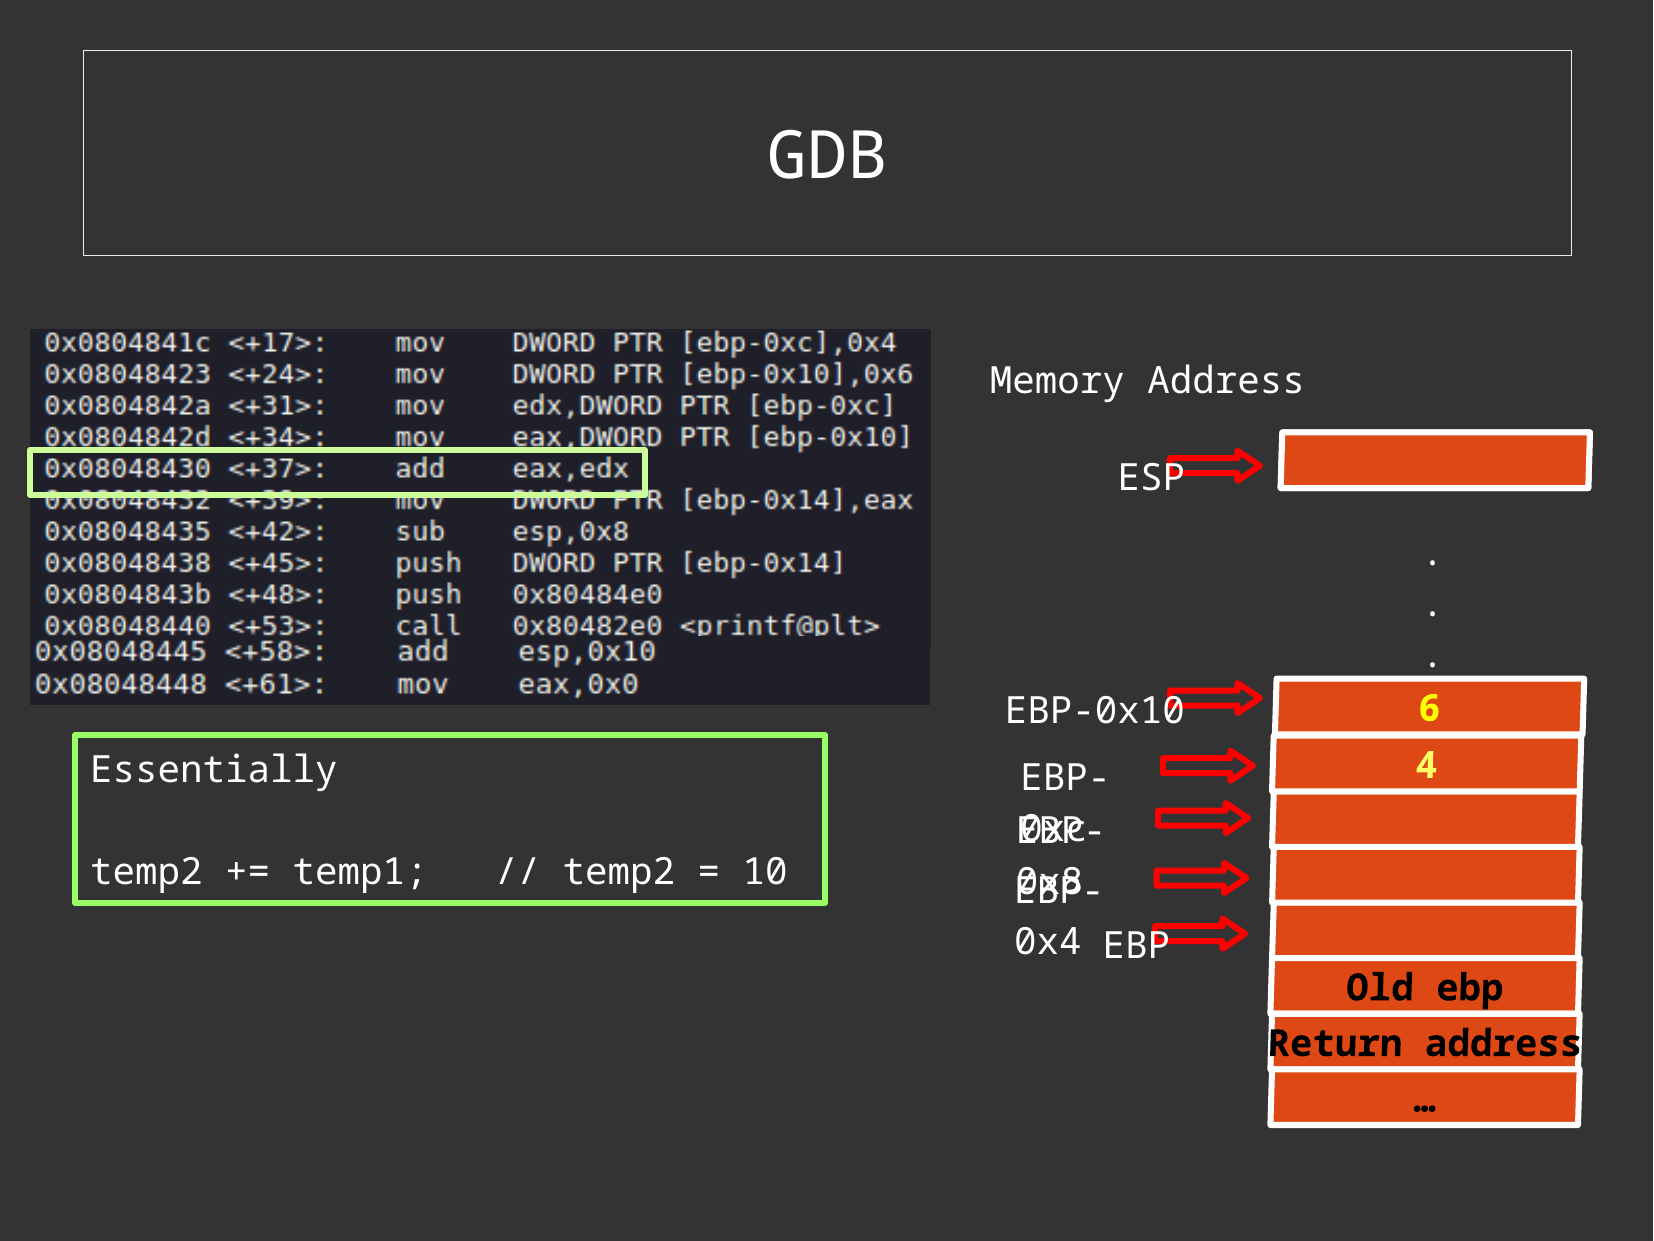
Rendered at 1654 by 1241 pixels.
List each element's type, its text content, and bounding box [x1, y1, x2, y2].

text_box EBP-0x4 [999, 855, 1161, 909]
text_box Memory Address [975, 345, 1268, 399]
text_box 4 [1272, 735, 1582, 792]
picture [30, 329, 931, 706]
text_box EBP-0xc [1005, 743, 1167, 796]
text_box … [1270, 1069, 1580, 1126]
text_box [1280, 432, 1590, 489]
text_box [1272, 792, 1580, 958]
text_box . . . [1406, 518, 1456, 646]
text_box Essentially temp2 += temp1; // temp2 = 10 [75, 735, 706, 863]
text_box Old ebp [1270, 958, 1580, 1014]
text_box EBP-0x10 [990, 675, 1204, 729]
text_box ESP [1012, 443, 1174, 496]
text_box EBP-0x8 [1000, 795, 1162, 849]
text_box 6 [1274, 678, 1585, 735]
picture [33, 453, 642, 492]
text_box GDB [83, 50, 1572, 256]
text_box EBP [997, 911, 1159, 964]
text_box Return address [1270, 1013, 1580, 1070]
